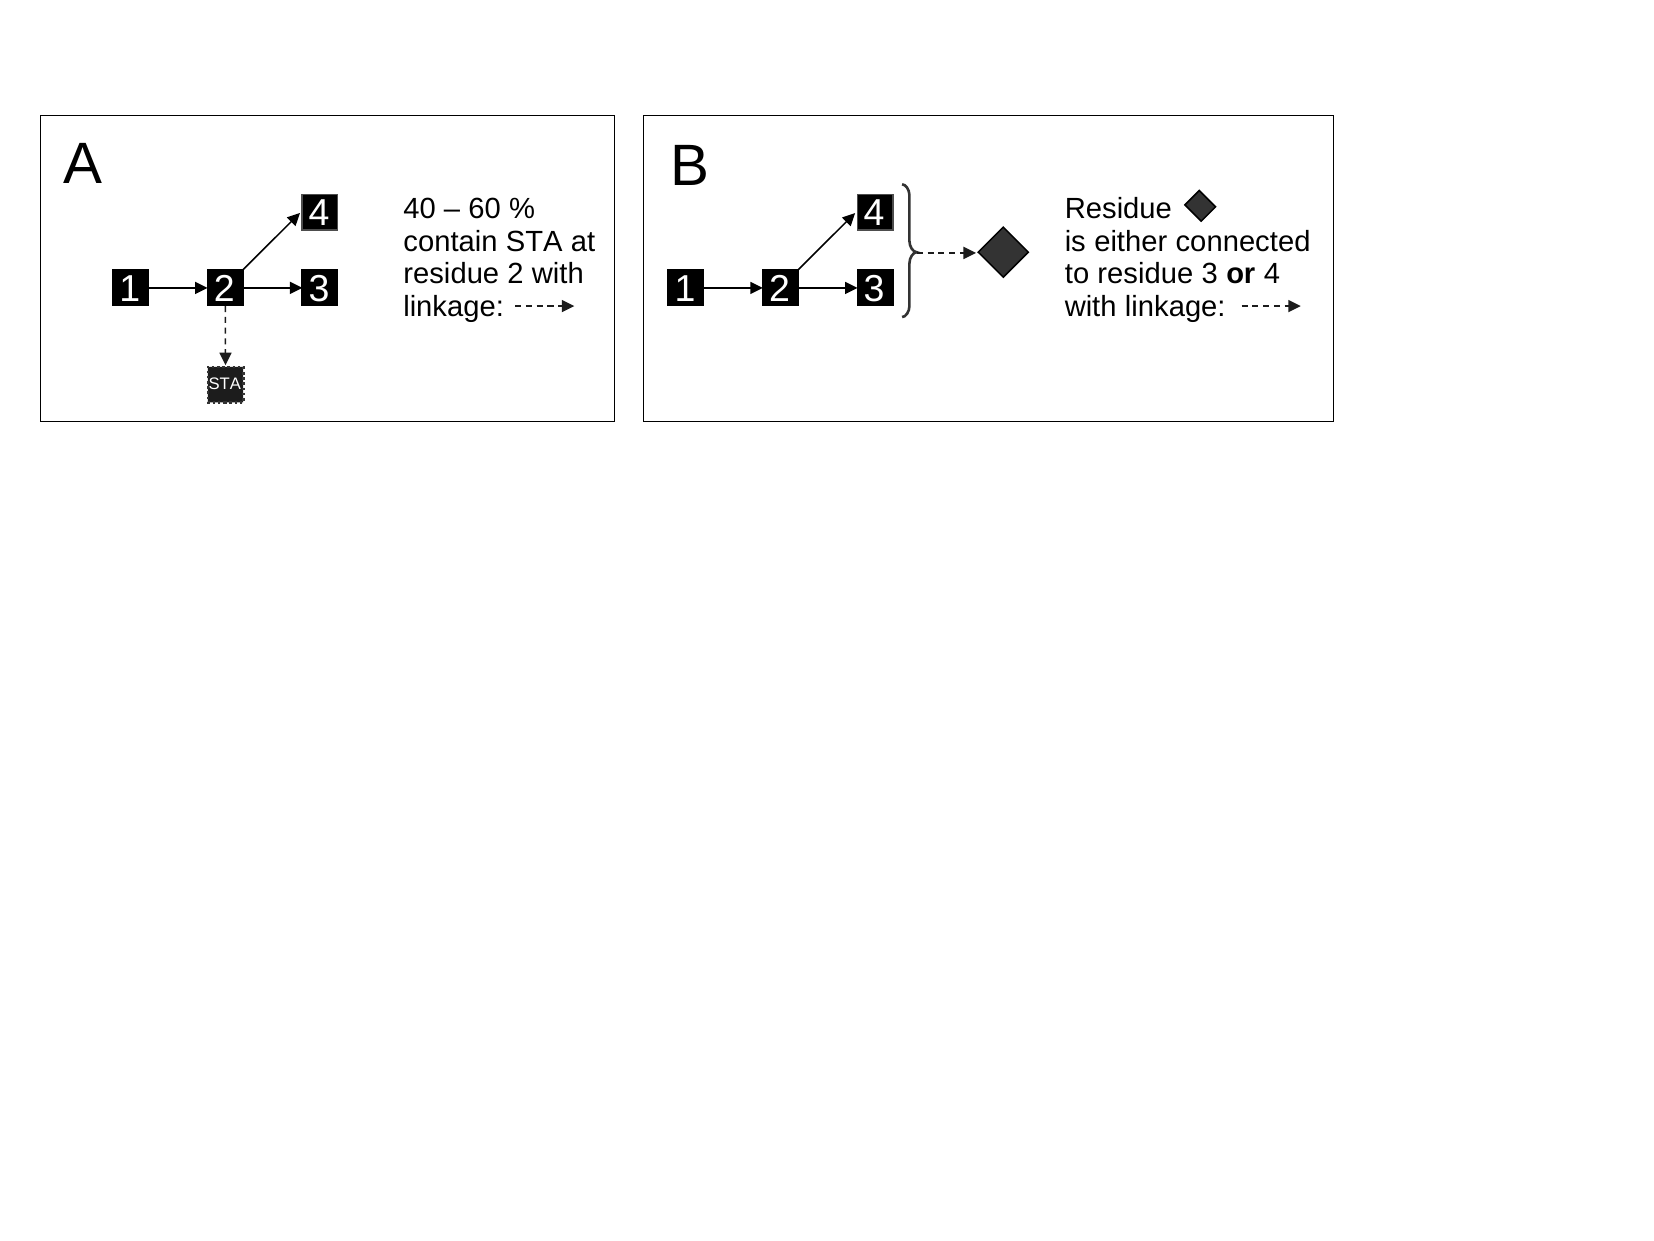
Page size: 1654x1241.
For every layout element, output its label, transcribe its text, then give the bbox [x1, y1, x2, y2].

text_box 3 [848, 260, 900, 318]
text_box STA [193, 366, 257, 402]
text_box 2 [754, 260, 805, 318]
text_box [1184, 190, 1216, 222]
text_box 4 [848, 183, 900, 241]
text_box 4 [293, 183, 345, 241]
text_box [978, 227, 1029, 278]
text_box 1 [659, 260, 711, 318]
text_box 40 – 60 % contain STA at residue 2 with linkage: [388, 184, 614, 331]
text_box B [655, 125, 725, 205]
text_box A [49, 123, 118, 203]
text_box 1 [104, 260, 156, 318]
text_box 3 [293, 260, 345, 318]
text_box 2 [199, 260, 250, 318]
text_box Residue is either connected to residue 3 or 4 with linkage: [1050, 184, 1326, 331]
